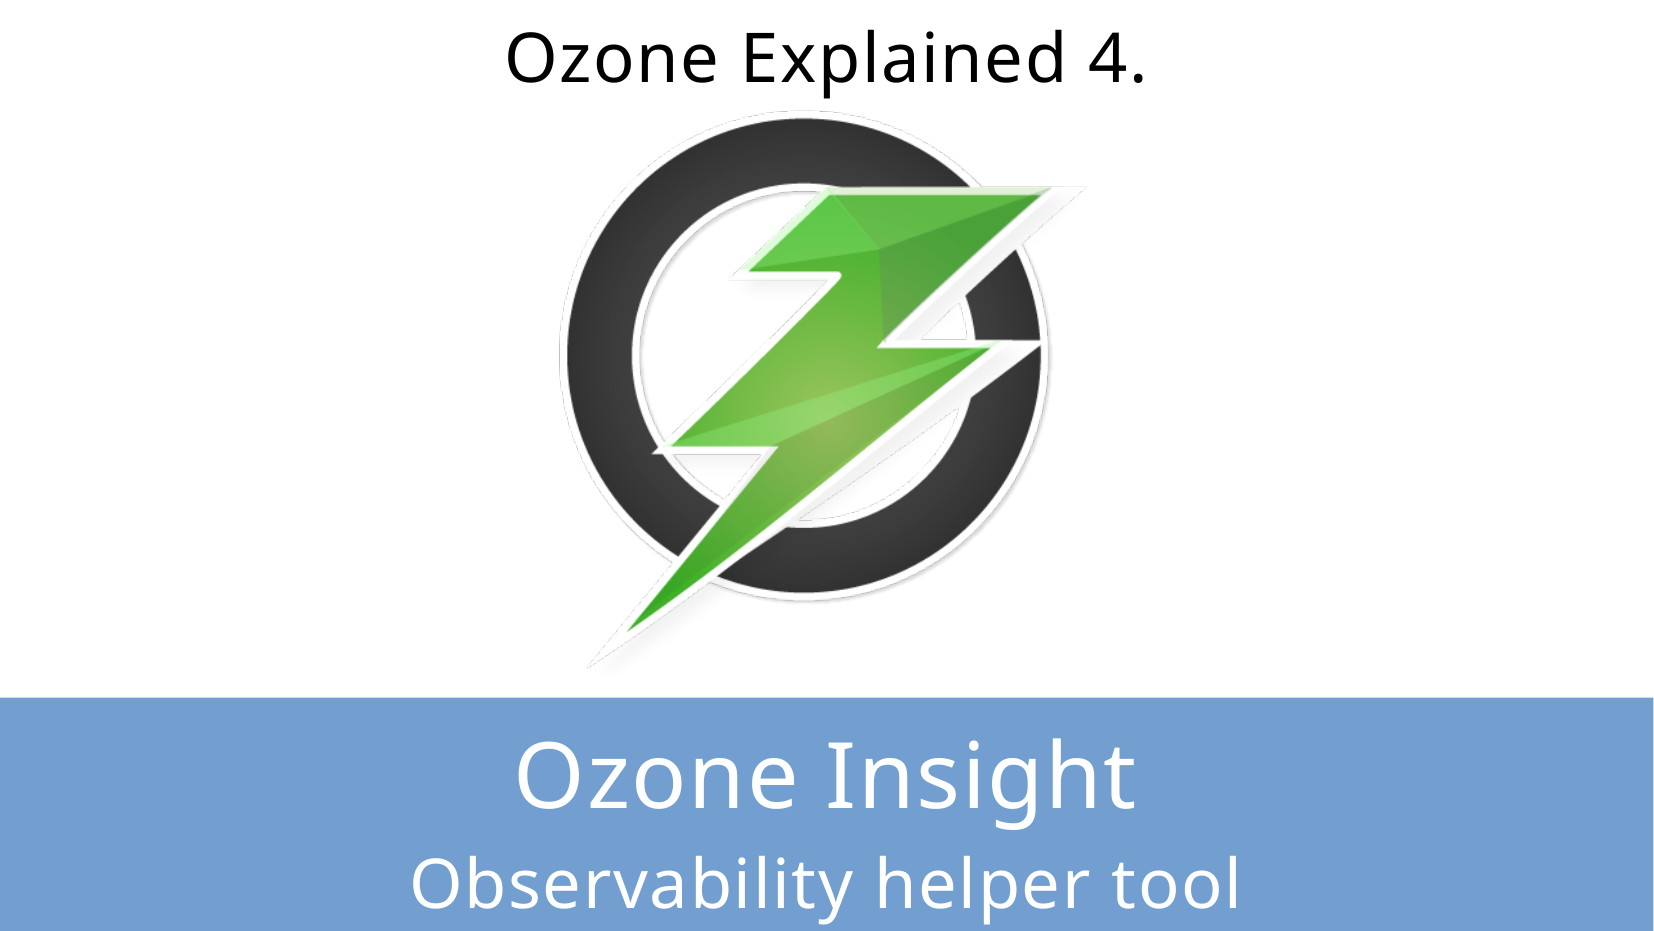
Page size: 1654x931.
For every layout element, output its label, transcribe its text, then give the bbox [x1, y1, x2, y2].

title Ozone Explained 4. [0, 8, 1654, 105]
title Ozone Insight Observability helper tool [0, 697, 1654, 931]
picture [552, 100, 1094, 675]
